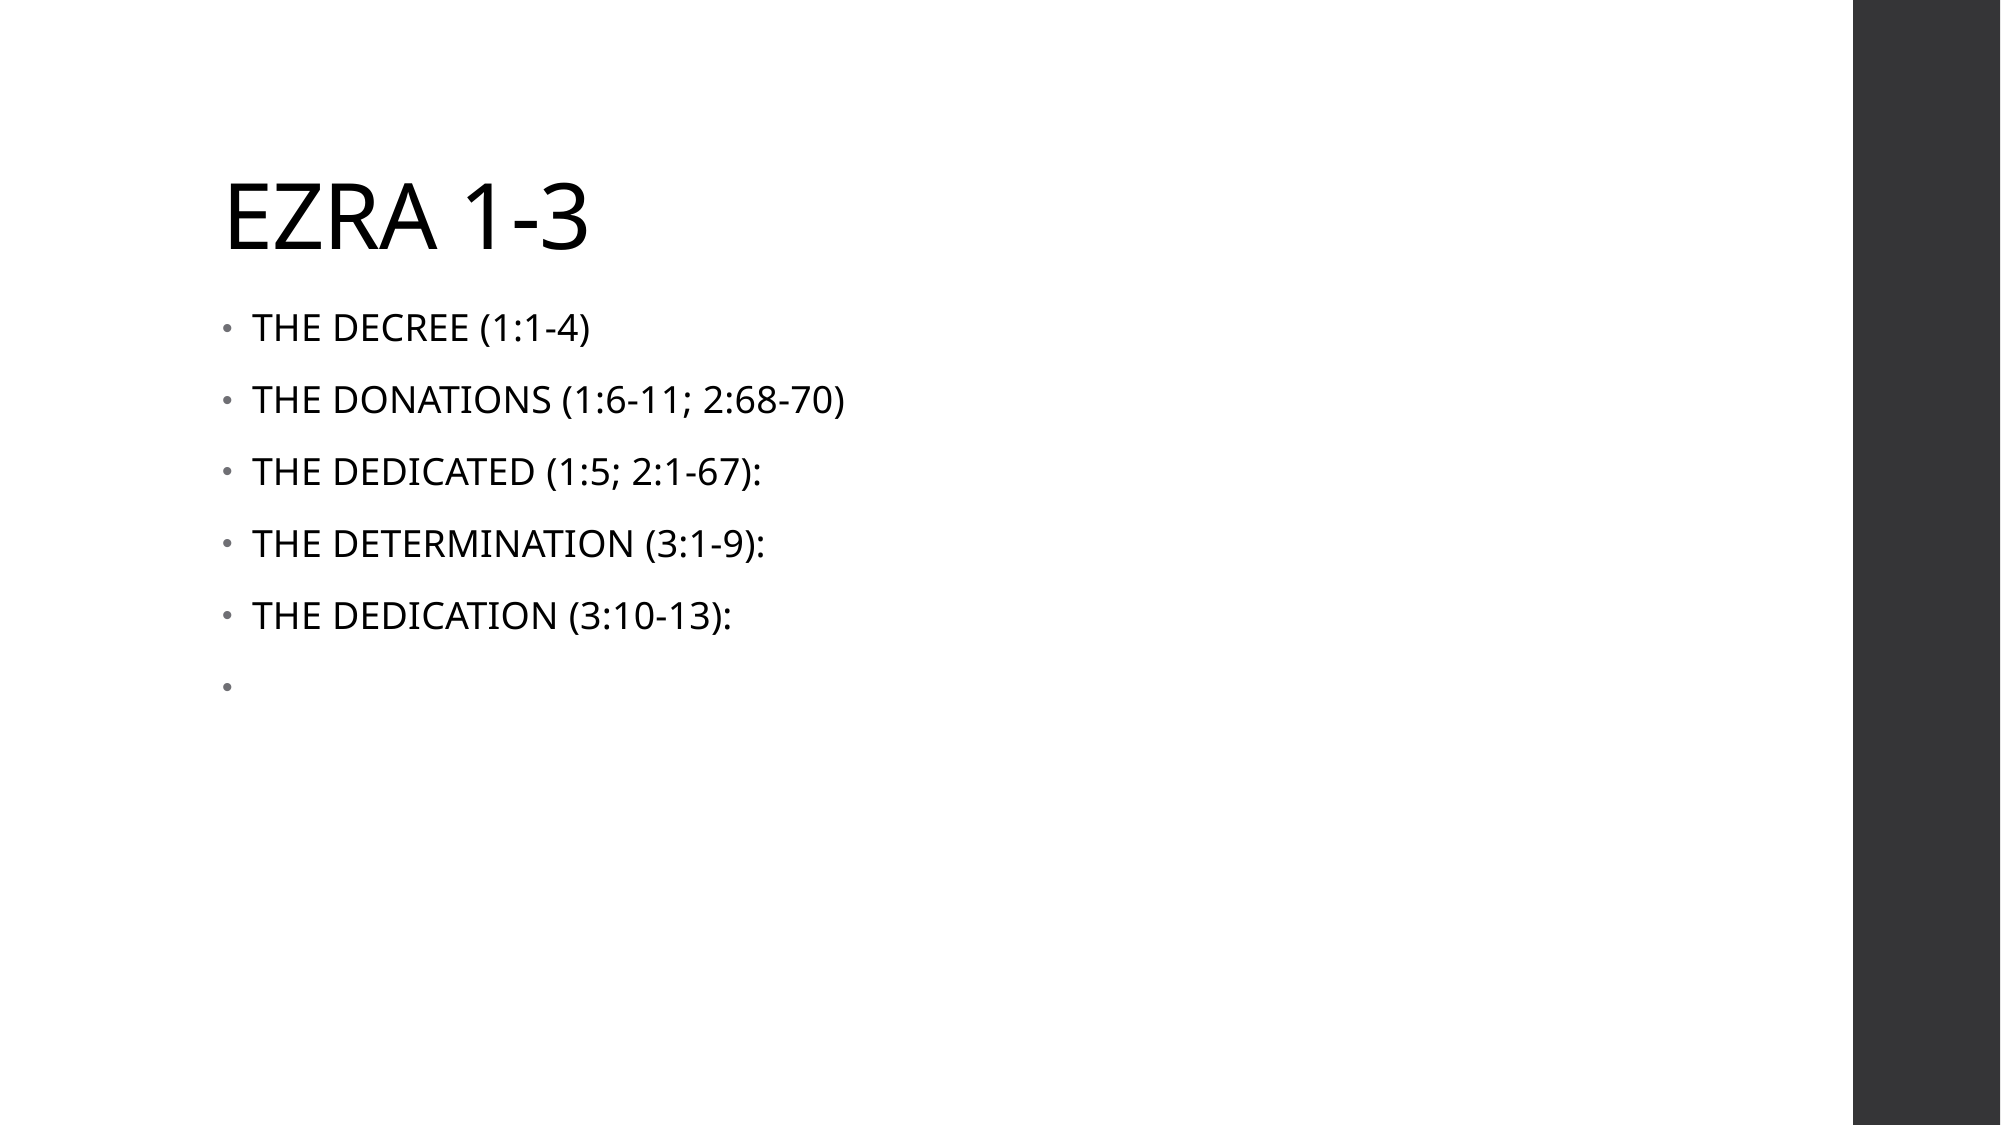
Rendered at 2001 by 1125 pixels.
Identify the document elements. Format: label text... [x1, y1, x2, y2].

list THE DECREE (1:1-4) THE DONATIONS (1:6-11; 2:68-70) THE DEDICATED (1:5; 2:1-67): THE DETERMINATION (3:1-9): THE DEDICATION (3:10-13): [206, 299, 1617, 1014]
title EZRA 1-3 [206, 60, 1797, 278]
